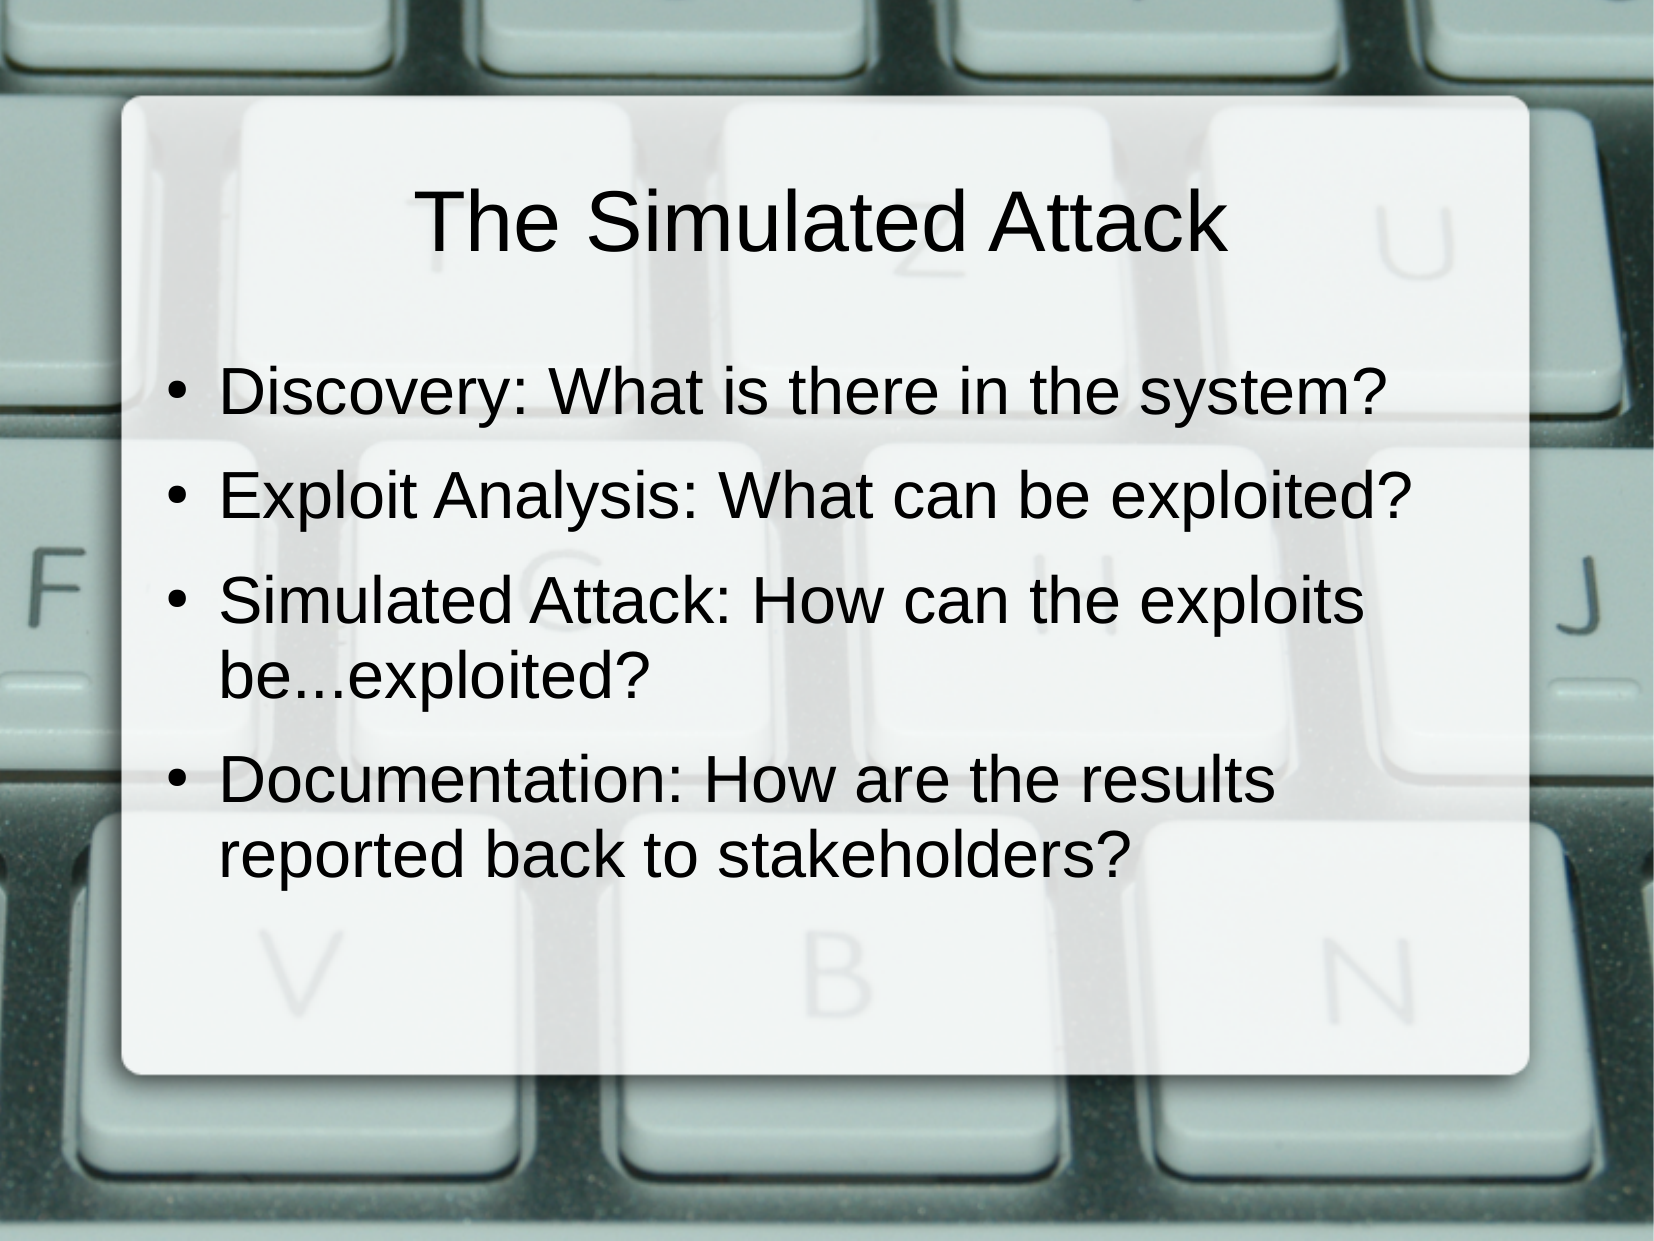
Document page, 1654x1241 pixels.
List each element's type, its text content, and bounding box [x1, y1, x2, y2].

title The Simulated Attack [135, 117, 1506, 325]
picture [0, 0, 1654, 1241]
list Discovery: What is there in the system? Exploit Analysis: What can be exploited? Simulated Attack: How can the exploits be...exploited? Documentation: How are the results reported back to stakeholders? [147, 354, 1506, 1074]
